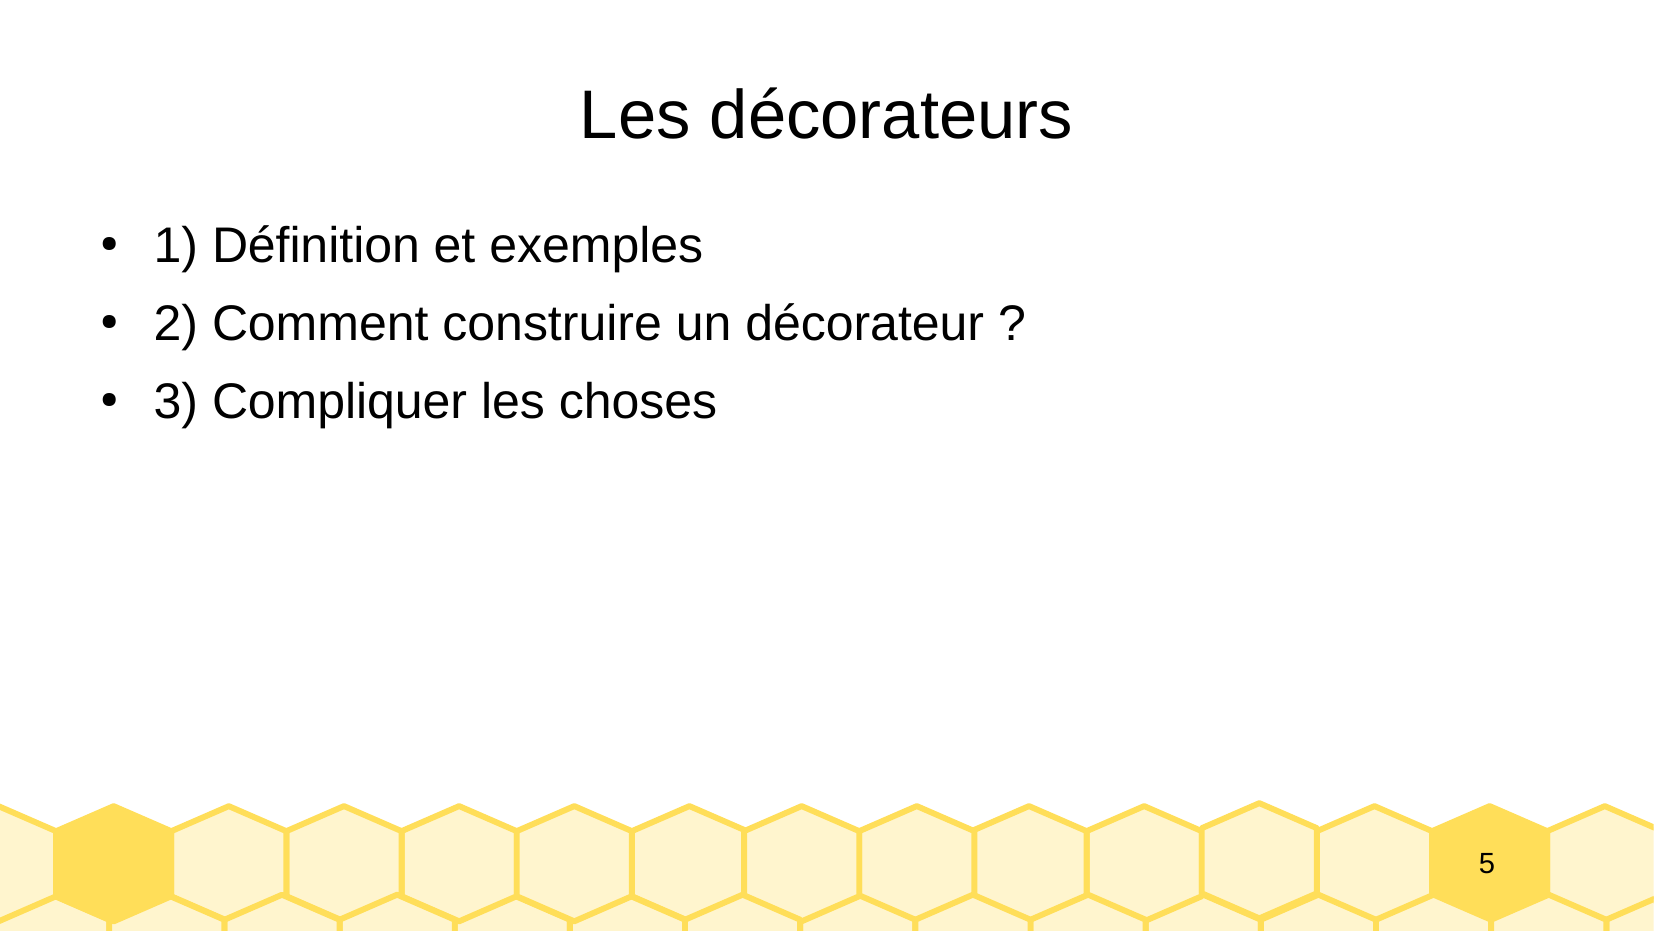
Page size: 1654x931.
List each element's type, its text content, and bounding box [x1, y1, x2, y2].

list 1) Définition et exemples 2) Comment construire un décorateur ? 3) Compliquer les choses [82, 217, 1571, 758]
title Les décorateurs [82, 37, 1571, 193]
